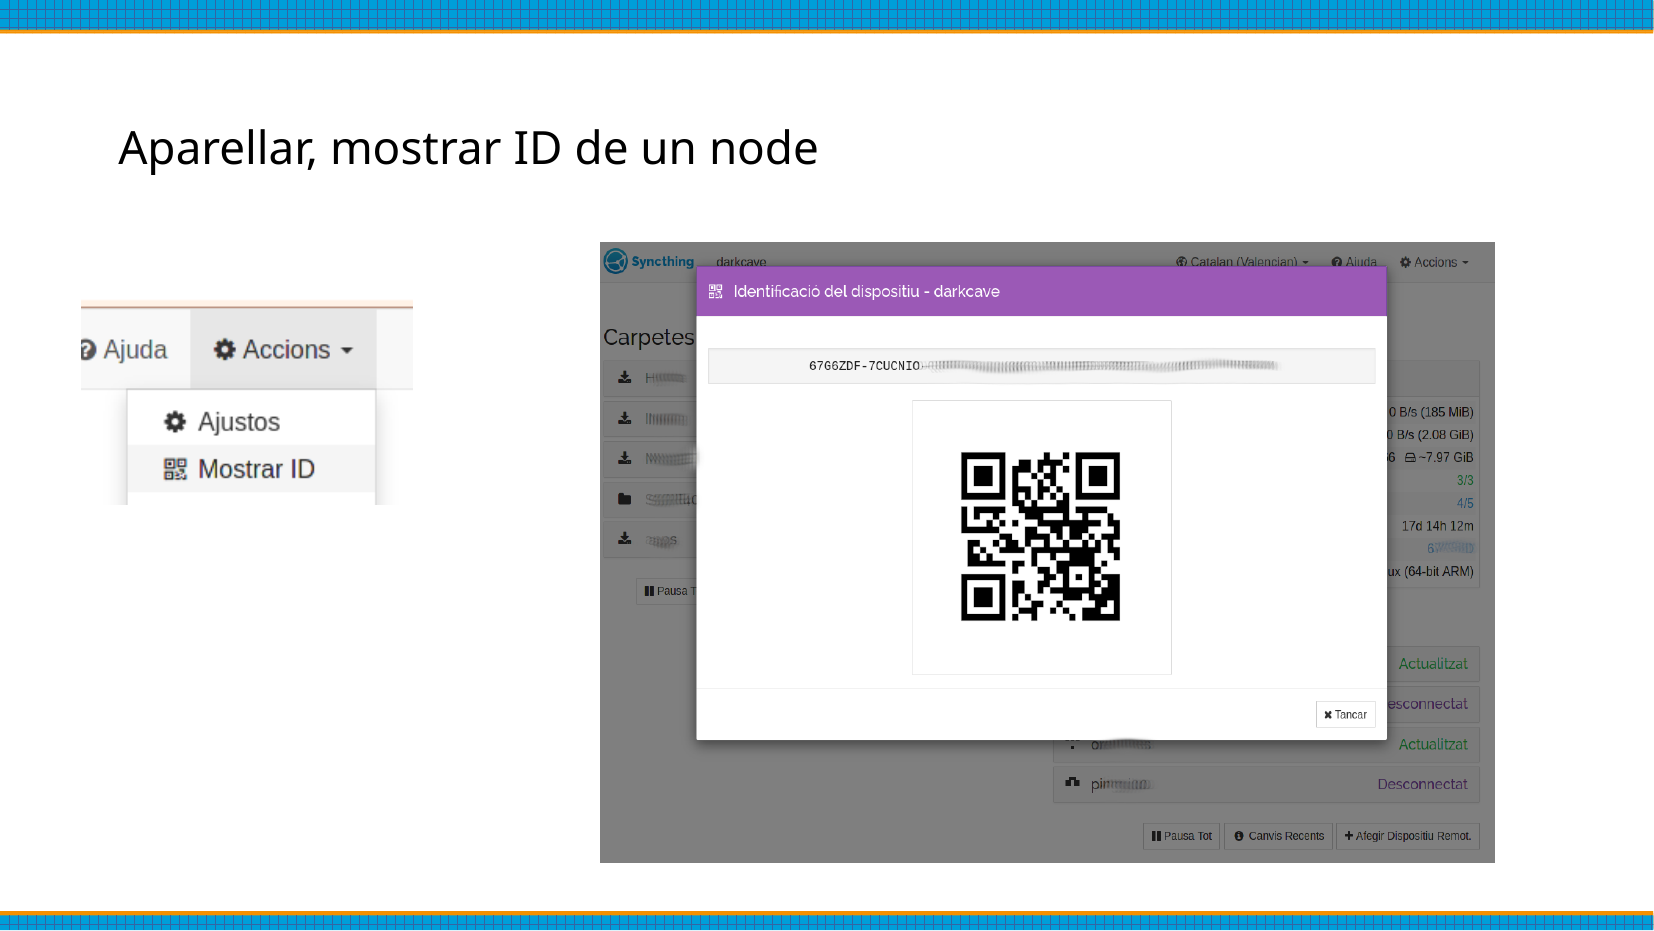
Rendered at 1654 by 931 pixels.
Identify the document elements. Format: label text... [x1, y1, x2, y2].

picture [600, 242, 1495, 863]
text_box Aparellar, mostrar ID de un node [112, 114, 876, 180]
picture [81, 299, 413, 505]
